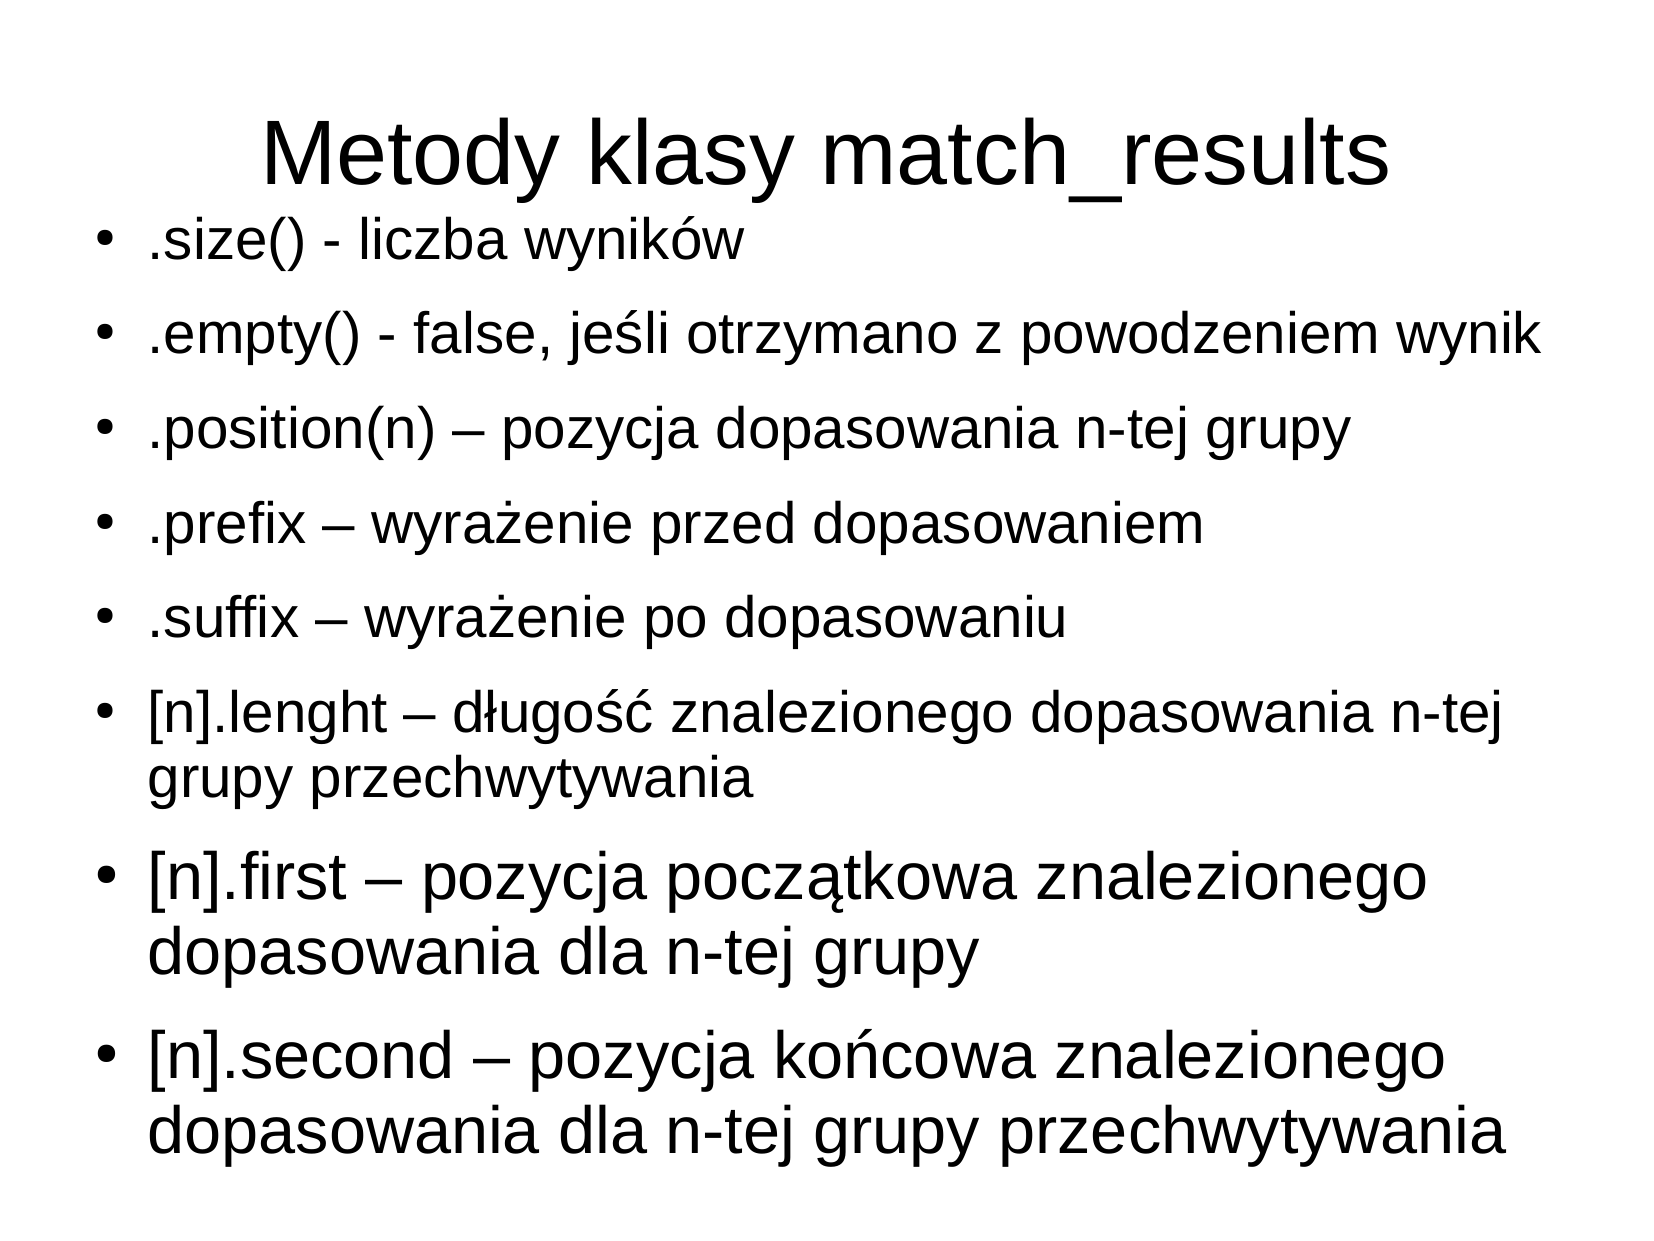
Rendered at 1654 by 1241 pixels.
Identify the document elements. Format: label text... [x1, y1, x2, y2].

title Metody klasy match_results [82, 49, 1571, 257]
list .size() - liczba wyników .empty() - false, jeśli otrzymano z powodzeniem wynik .position(n) – pozycja dopasowania n-tej grupy .prefix – wyrażenie przed dopasowaniem .suffix – wyrażenie po dopasowaniu [n].lenght – długość znalezionego dopasowania n-tej grupy przechwytywania [n].first – pozycja początkowa znalezionego dopasowania dla n-tej grupy [n].second – pozycja końcowa znalezionego dopasowania dla n-tej grupy przechwytywania [76, 206, 1565, 1168]
